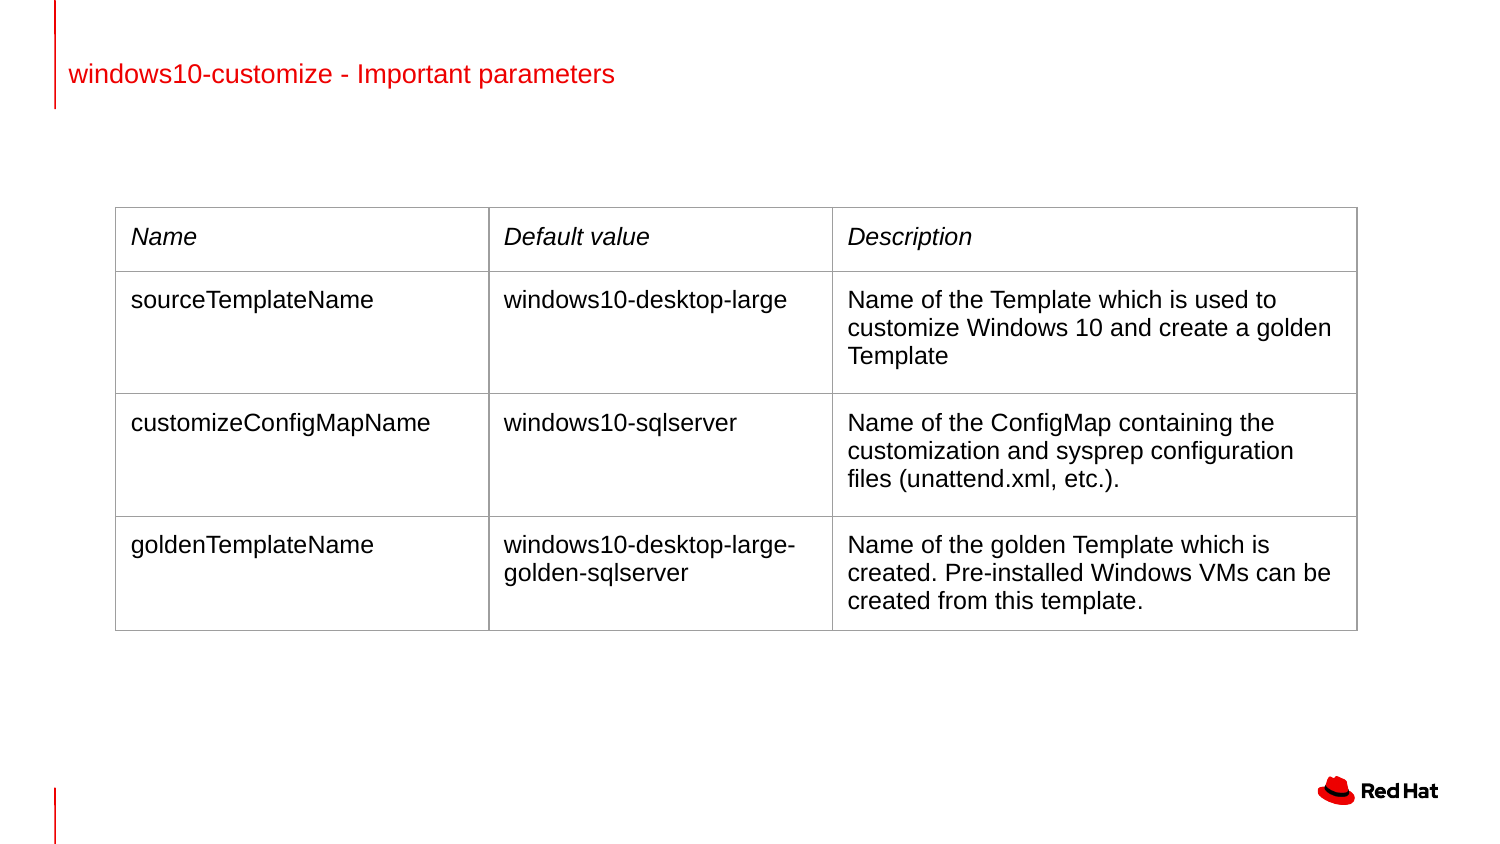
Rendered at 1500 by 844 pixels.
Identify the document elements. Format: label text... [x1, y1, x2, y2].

table_cell windows10-desktop-large [490, 272, 832, 393]
table_cell sourceTemplateName [116, 272, 488, 393]
table_header Description [833, 208, 1356, 271]
table_header Name [116, 208, 488, 271]
table_cell windows10-sqlserver [490, 394, 832, 516]
picture [1317, 776, 1438, 805]
table_cell Name of the ConfigMap containing the customization and sysprep configuration files (unattend.xml, etc.). [833, 394, 1356, 516]
table_header Default value [490, 208, 832, 271]
table_cell Name of the Template which is used to customize Windows 10 and create a golden Template [833, 272, 1356, 393]
table_cell windows10-desktop-large-golden-sqlserver [490, 517, 832, 630]
table_cell goldenTemplateName [116, 517, 488, 630]
subtitle windows10-customize - Important parameters [14, 23, 1167, 125]
table_cell Name of the golden Template which is created. Pre-installed Windows VMs can be created from this template. [833, 517, 1356, 630]
table_cell customizeConfigMapName [116, 394, 488, 516]
